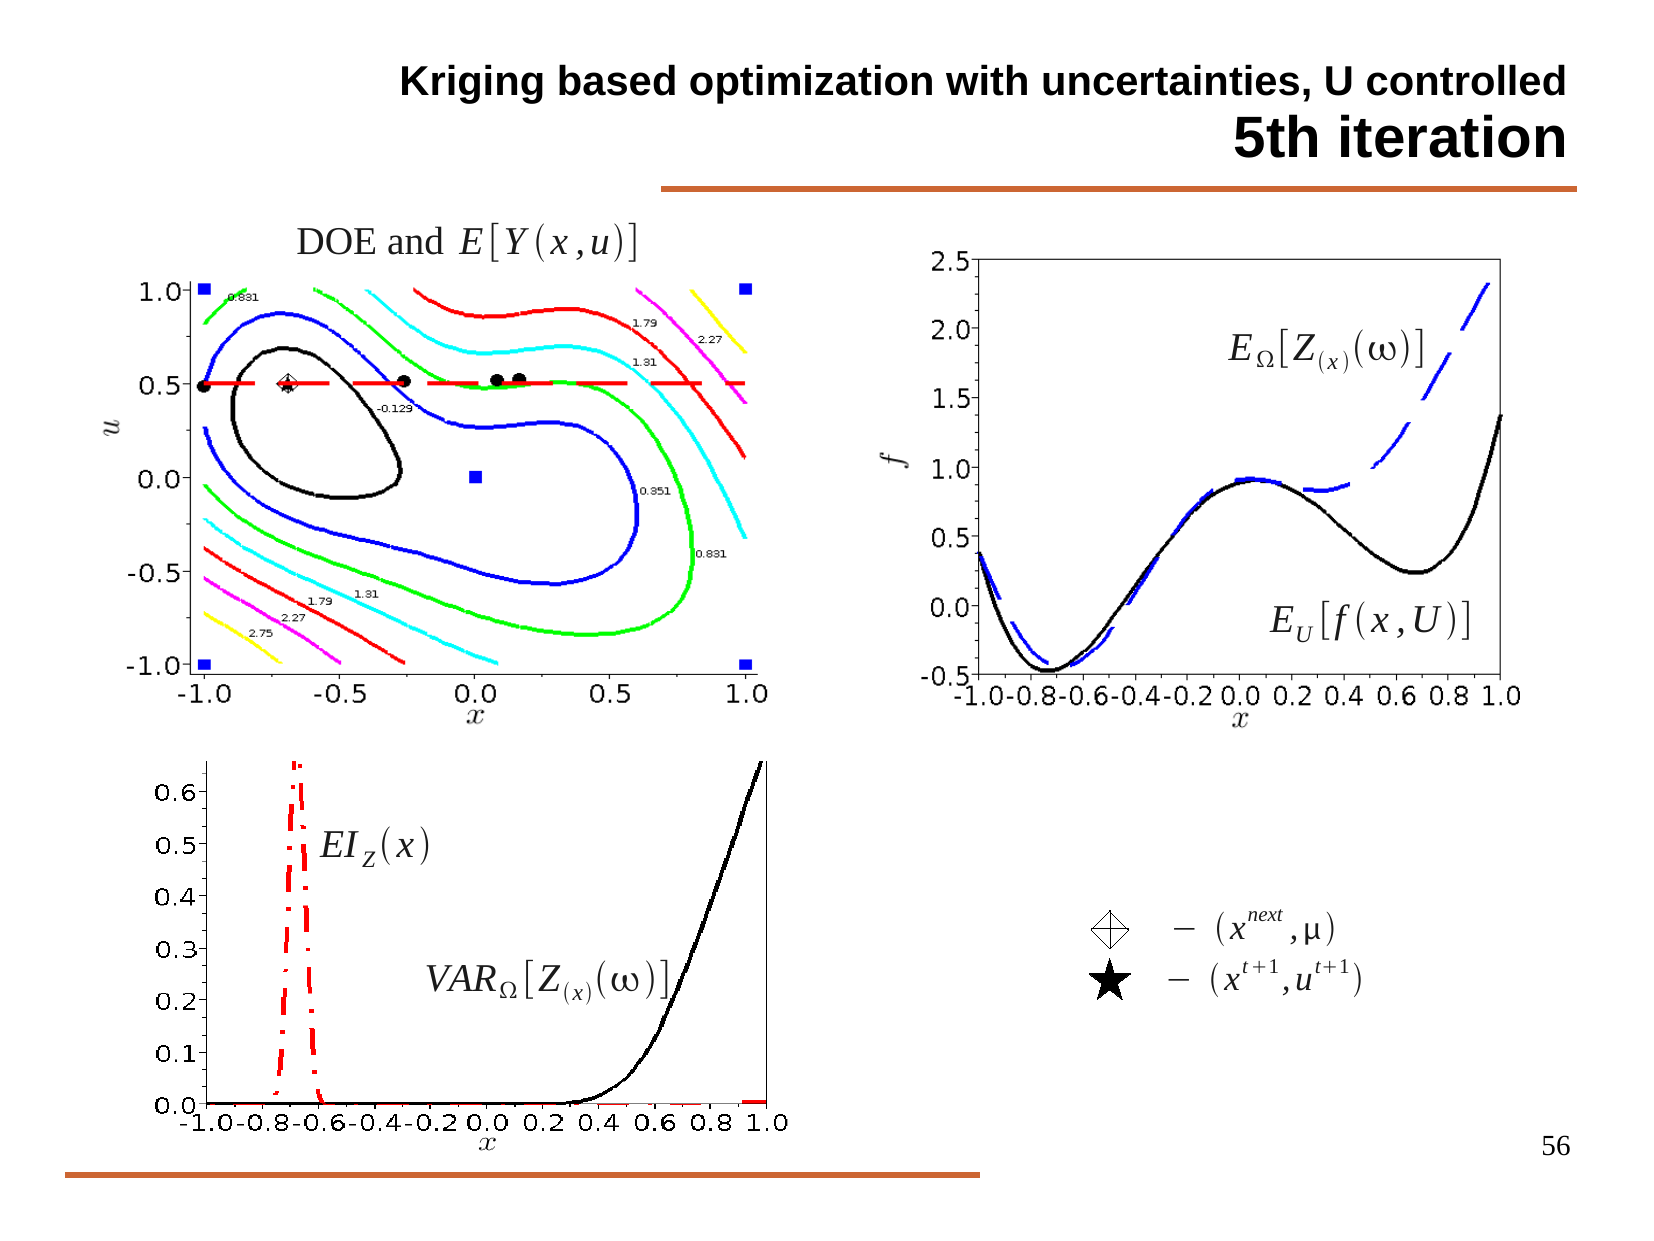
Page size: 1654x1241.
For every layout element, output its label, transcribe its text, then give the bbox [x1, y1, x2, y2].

chart [307, 822, 441, 873]
picture [70, 271, 780, 745]
text_box [1091, 929, 1110, 949]
chart [1216, 325, 1436, 376]
text_box [1111, 912, 1127, 928]
chart [1155, 955, 1372, 1001]
chart [1257, 597, 1481, 648]
text_box Kriging based optimization with uncertainties, U controlled 5th iteration [165, 50, 1583, 178]
picture [868, 249, 1520, 751]
text_box [1111, 929, 1129, 948]
chart [276, 220, 648, 266]
text_box [1092, 910, 1110, 928]
text_box [1089, 958, 1131, 1000]
chart [414, 956, 679, 1007]
picture [88, 761, 788, 1170]
chart [1161, 904, 1345, 950]
